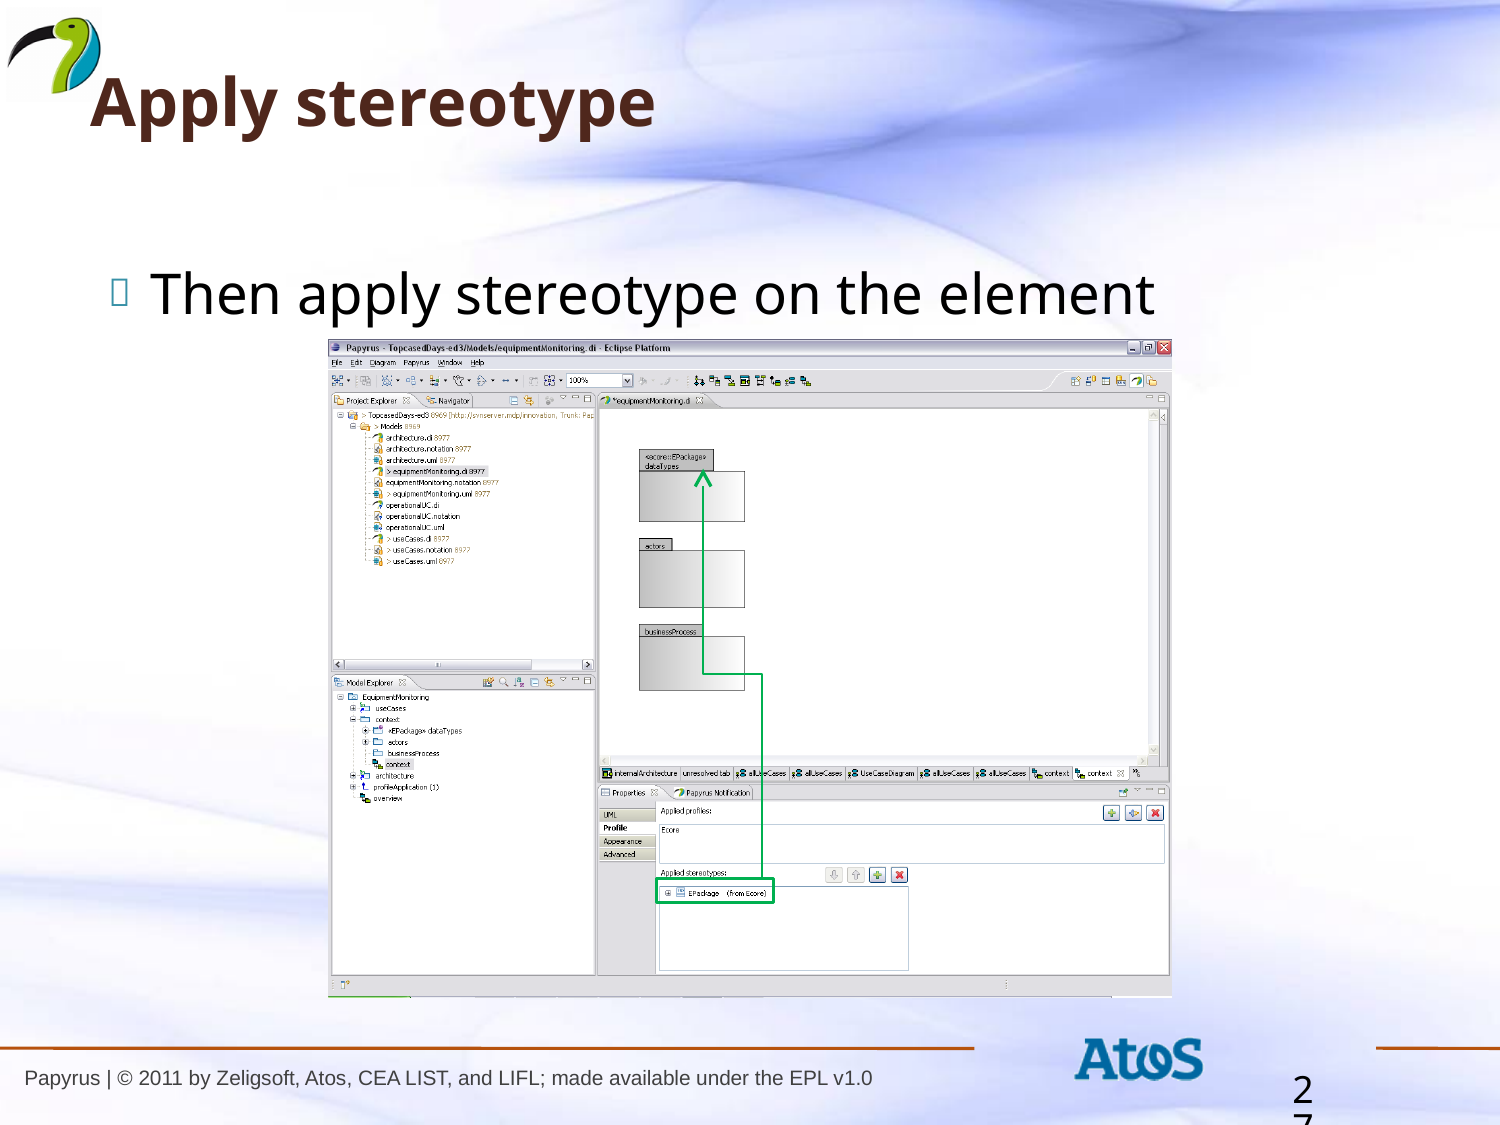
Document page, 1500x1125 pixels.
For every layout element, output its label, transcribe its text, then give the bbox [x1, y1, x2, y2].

picture [0, 0, 1500, 1125]
list Then apply stereotype on the element [75, 243, 1425, 986]
title Apply stereotype [75, 45, 1425, 233]
slide_number <numéro> [1277, 1051, 1338, 1112]
